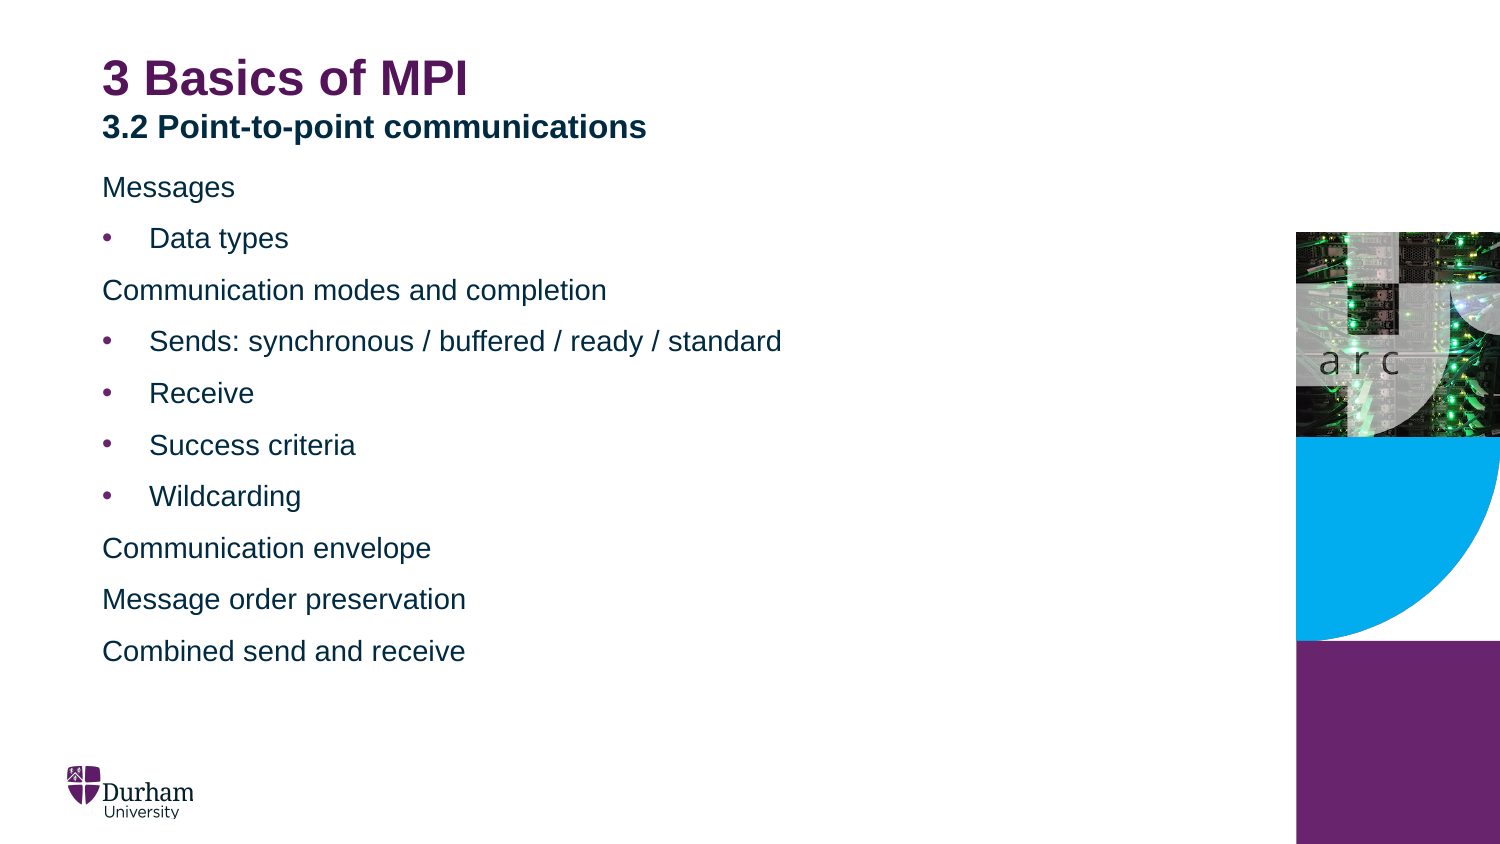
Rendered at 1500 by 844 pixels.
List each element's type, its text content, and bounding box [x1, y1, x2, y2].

picture [1296, 232, 1500, 436]
picture [1332, 467, 1500, 640]
title 3 Basics of MPI 3.2 Point-to-point communications [101, 45, 1399, 187]
list Messages Data types Communication modes and completion Sends: synchronous / buffered / ready / standard Receive Success criteria Wildcarding Communication envelope Message order preservation Combined send and receive [101, 167, 1258, 753]
picture [67, 766, 193, 819]
text_box [1296, 640, 1500, 844]
